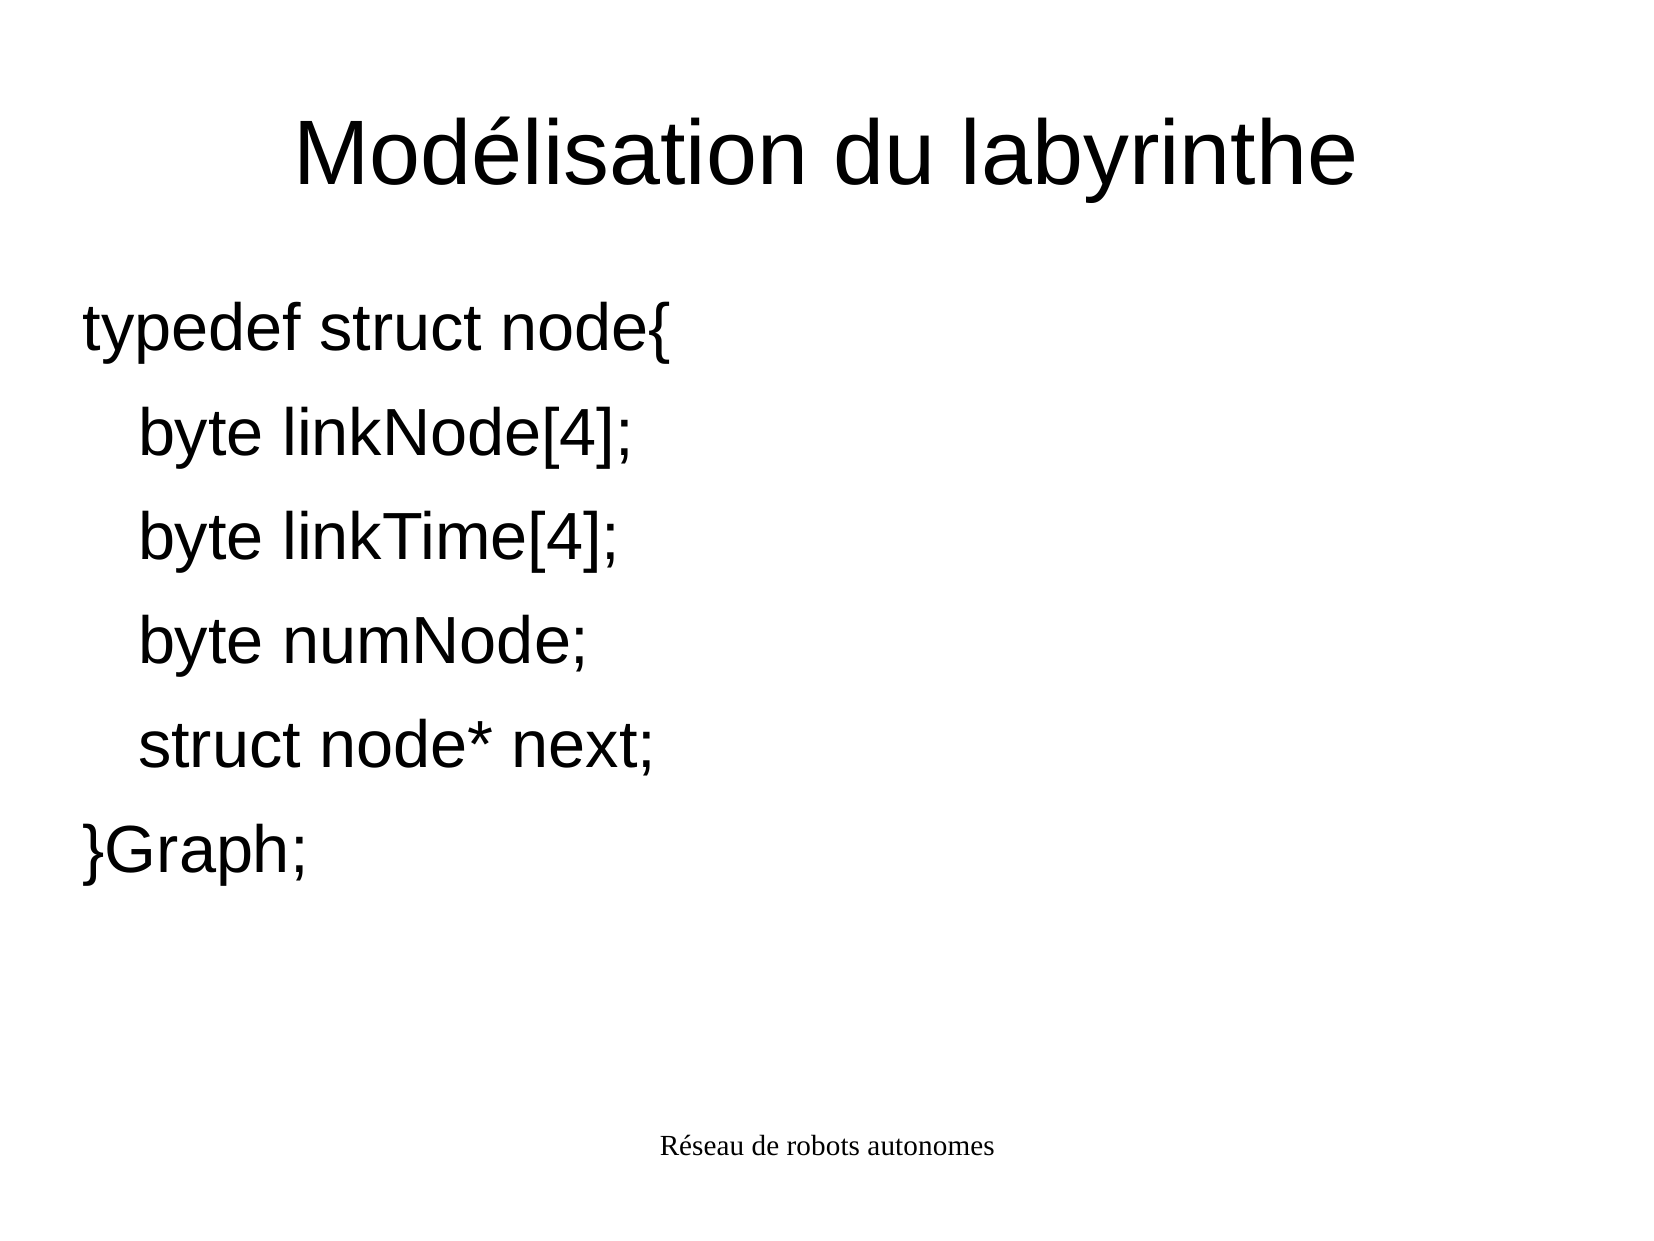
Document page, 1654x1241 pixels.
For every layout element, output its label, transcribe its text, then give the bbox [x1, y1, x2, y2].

title Modélisation du labyrinthe [82, 49, 1571, 257]
list typedef struct node{ byte linkNode[4]; byte linkTime[4]; byte numNode; struct node* next; }Graph; [82, 290, 1538, 1010]
